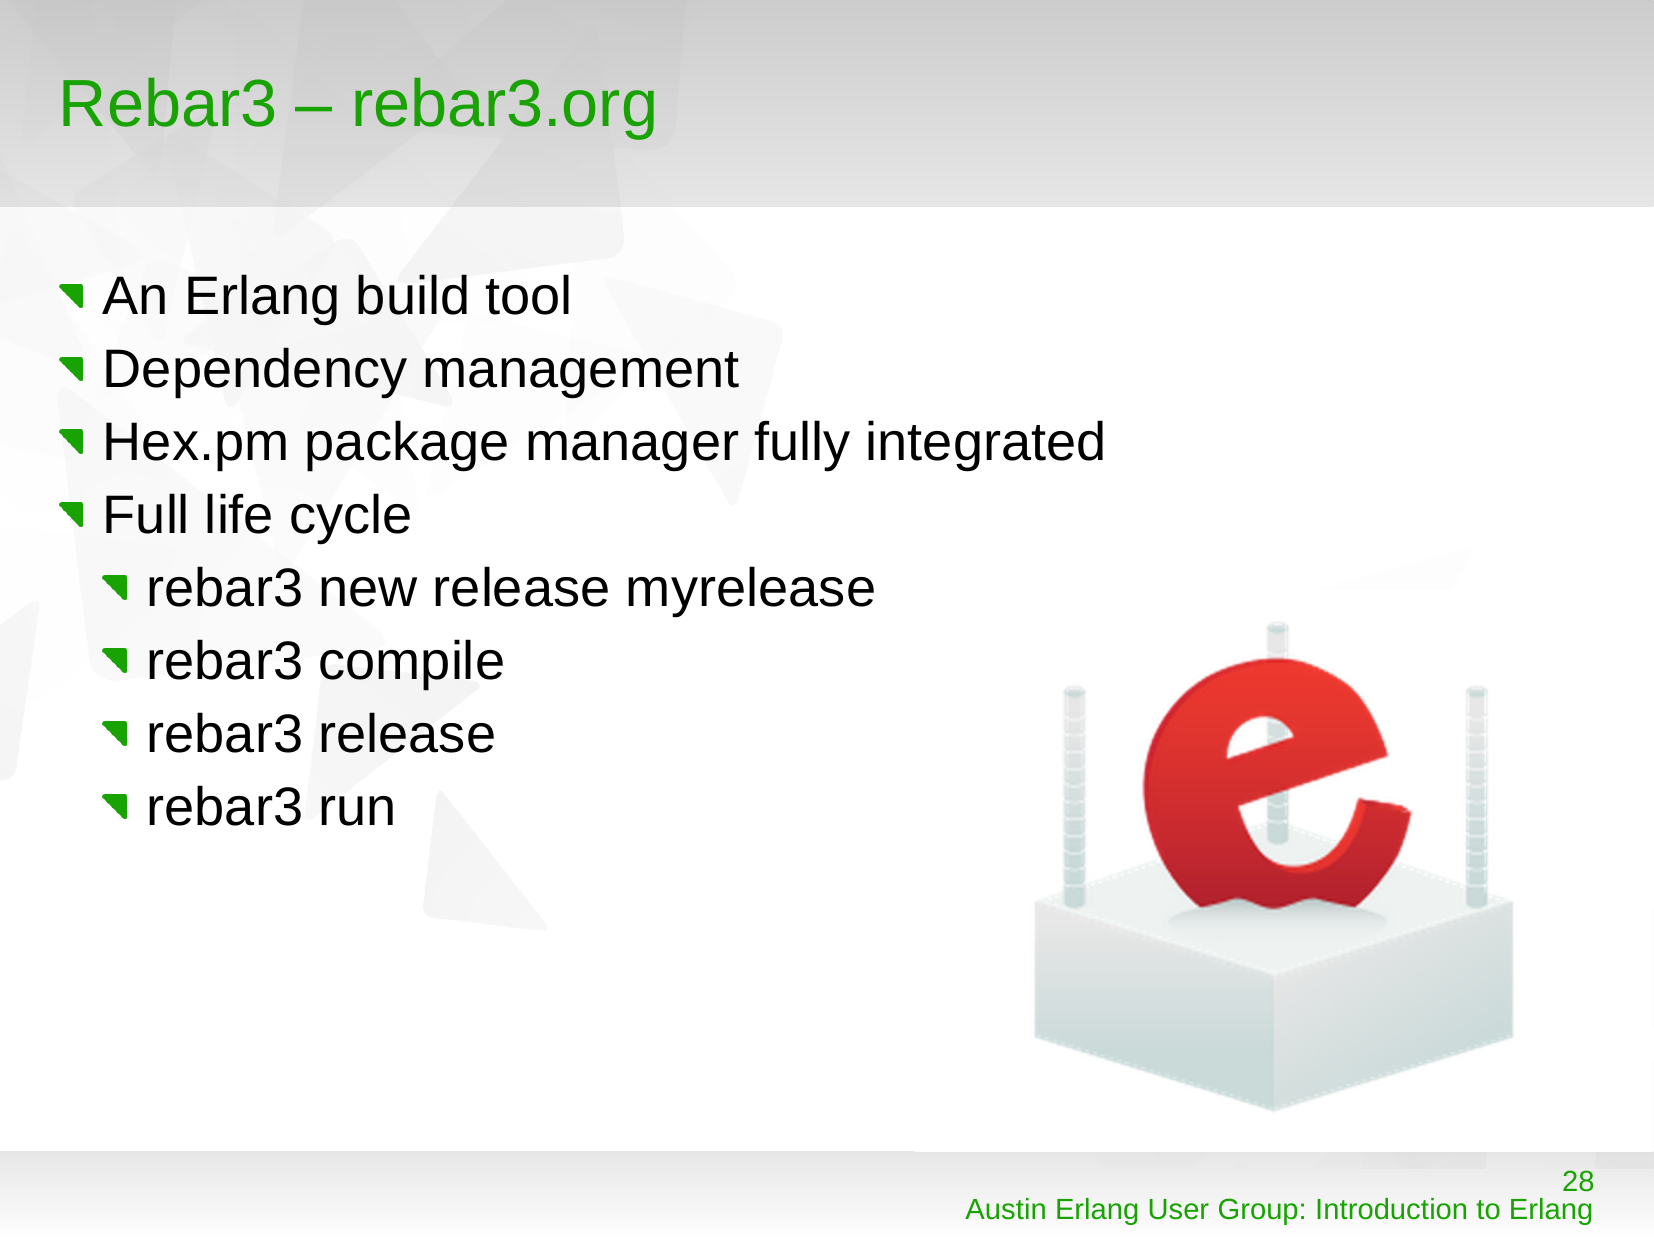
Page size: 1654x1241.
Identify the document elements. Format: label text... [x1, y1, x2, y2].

list An Erlang build tool Dependency management Hex.pm package manager fully integrated Full life cycle rebar3 new release myrelease rebar3 compile rebar3 release rebar3 run [59, 265, 1595, 839]
picture [0, 0, 783, 931]
title Rebar3 – rebar3.org [59, 29, 1595, 178]
picture [915, 548, 1654, 1169]
